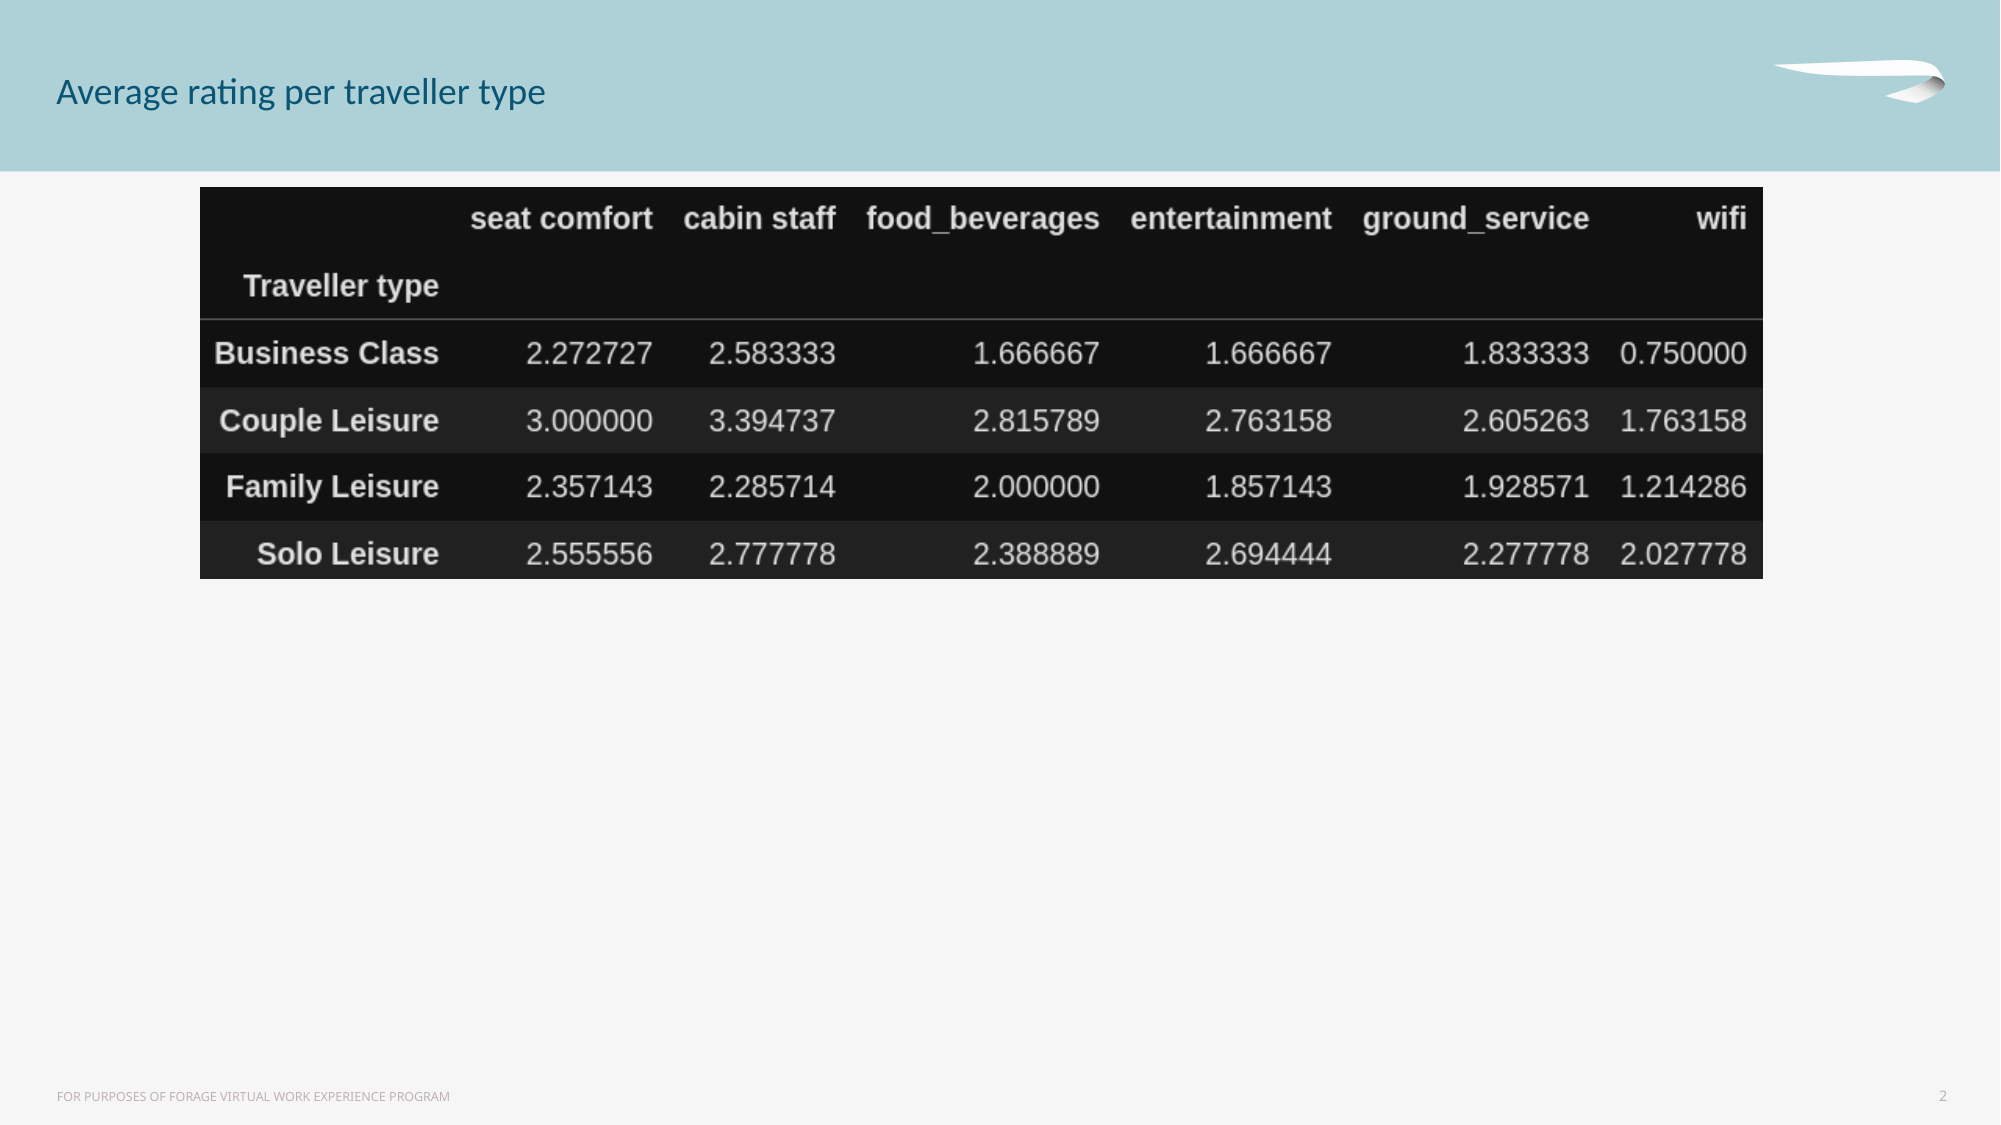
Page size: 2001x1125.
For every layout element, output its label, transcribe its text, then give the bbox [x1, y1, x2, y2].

title Average rating per traveller type [56, 53, 1500, 126]
picture [200, 187, 1763, 579]
picture [1773, 60, 1945, 103]
